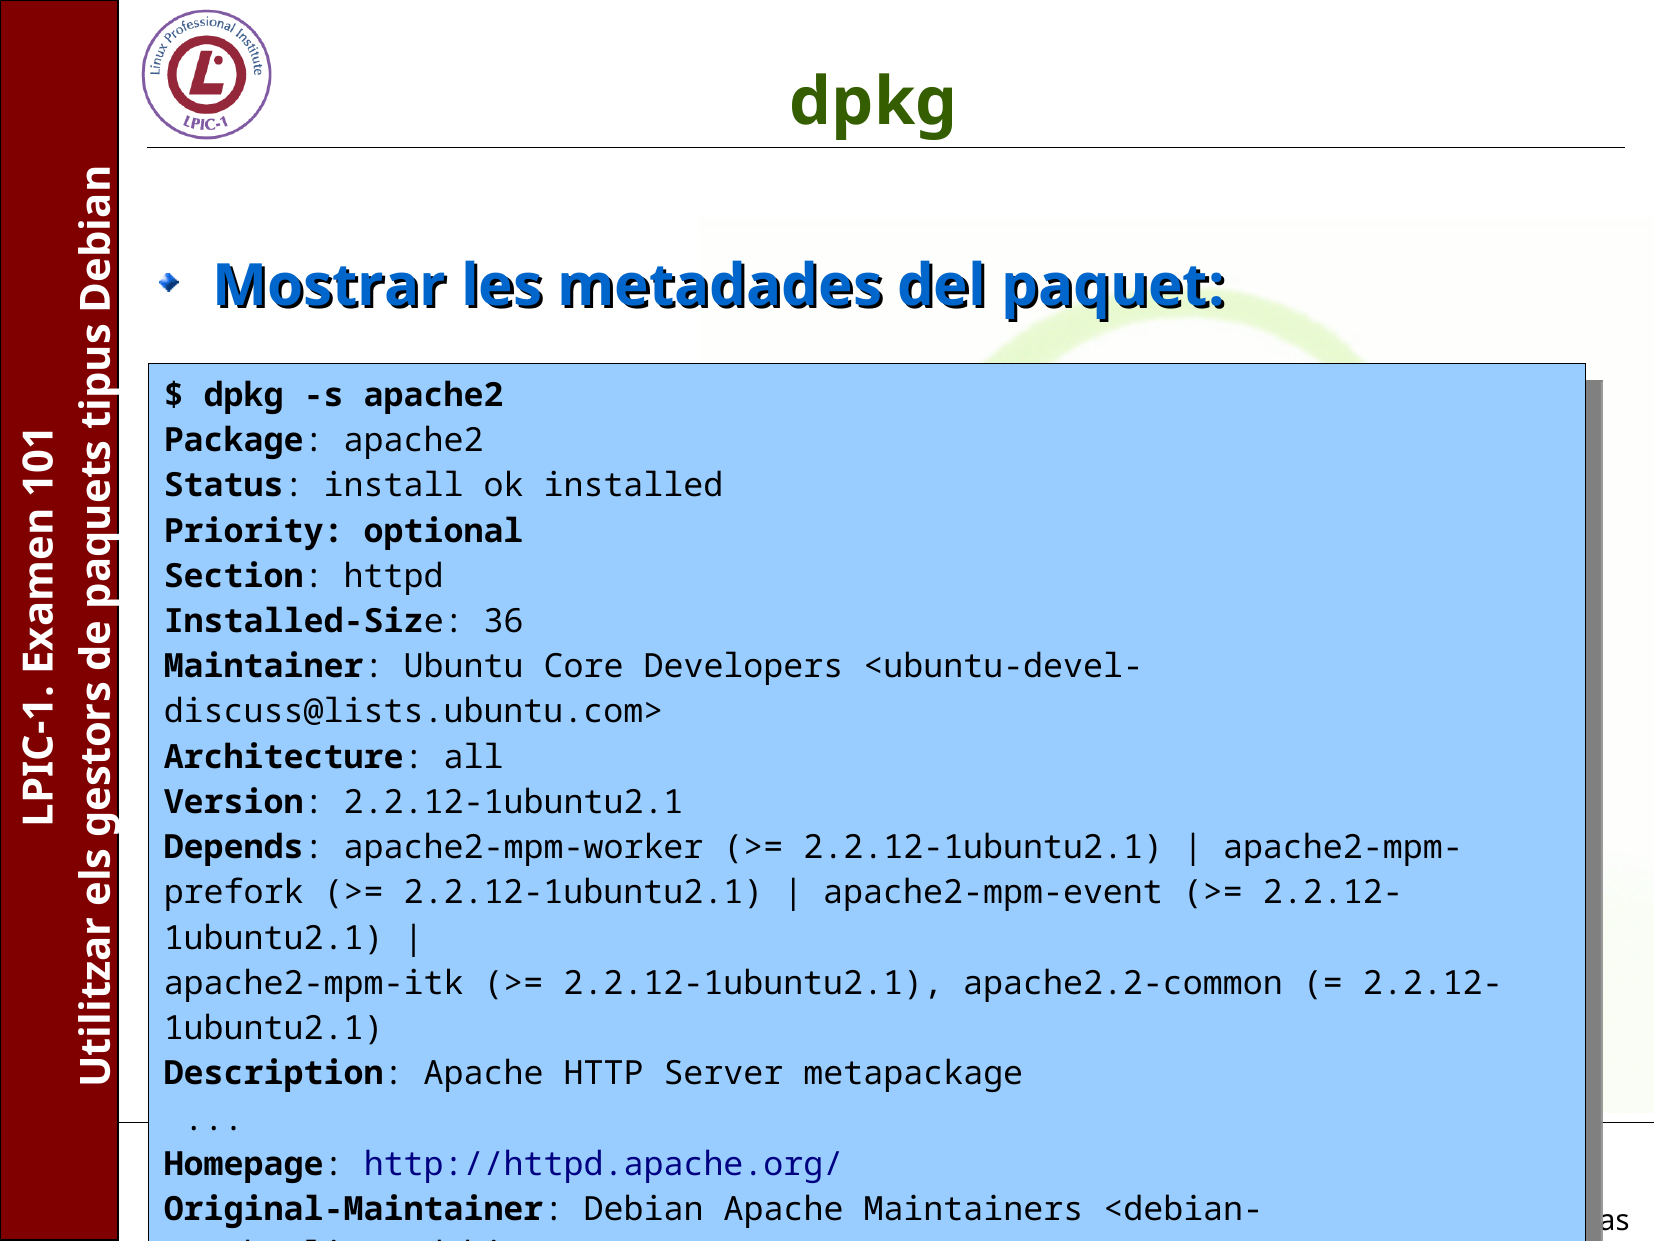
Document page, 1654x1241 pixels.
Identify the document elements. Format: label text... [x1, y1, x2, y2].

list Mostrar les metadades del paquet: [141, 242, 1630, 1078]
title dpkg [129, 55, 1619, 142]
picture [700, 217, 1654, 1113]
text_box $ dpkg -s apache2 Package: apache2 Status: install ok installed Priority: optional Section: httpd Installed-Size: 36 Maintainer: Ubuntu Core Developers <ubuntu-devel-discuss@lists.ubuntu.com> Architecture: all Version: 2.2.12-1ubuntu2.1 Depends: apache2-mpm-worker (>= 2.2.12-1ubuntu2.1) | apache2-mpm-prefork (>= 2.2.12-1ubuntu2.1) | apache2-mpm-event (>= 2.2.12-1ubuntu2.1) | apache2-mpm-itk (>= 2.2.12-1ubuntu2.1), apache2.2-common (= 2.2.12-1ubuntu2.1) Description: Apache HTTP Server metapackage ... Homepage: http://httpd.apache.org/ Original-Maintainer: Debian Apache Maintainers <debian-apache@lists.debian.org> [148, 363, 1586, 1081]
picture [135, 5, 277, 55]
